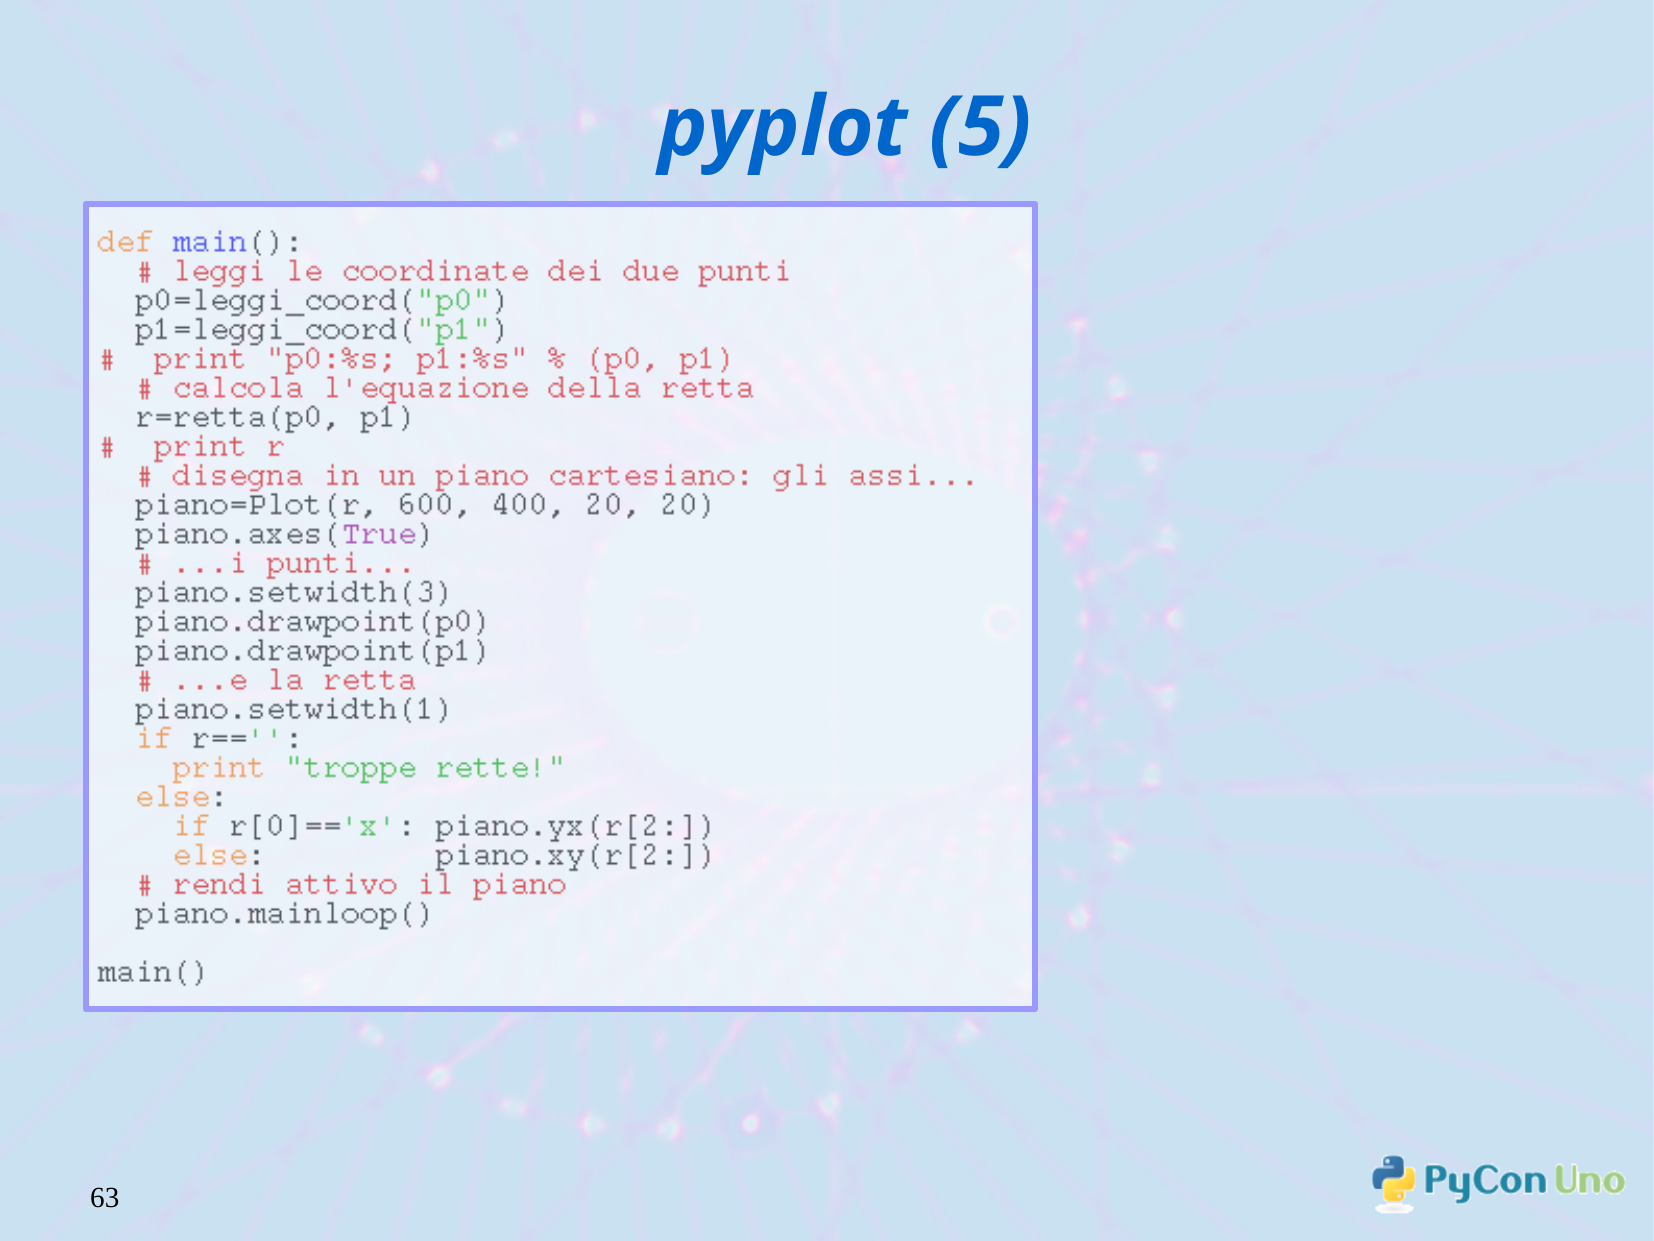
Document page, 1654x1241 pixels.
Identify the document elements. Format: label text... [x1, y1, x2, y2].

title pyplot (5) [139, 19, 1552, 227]
picture [0, 0, 1654, 1241]
